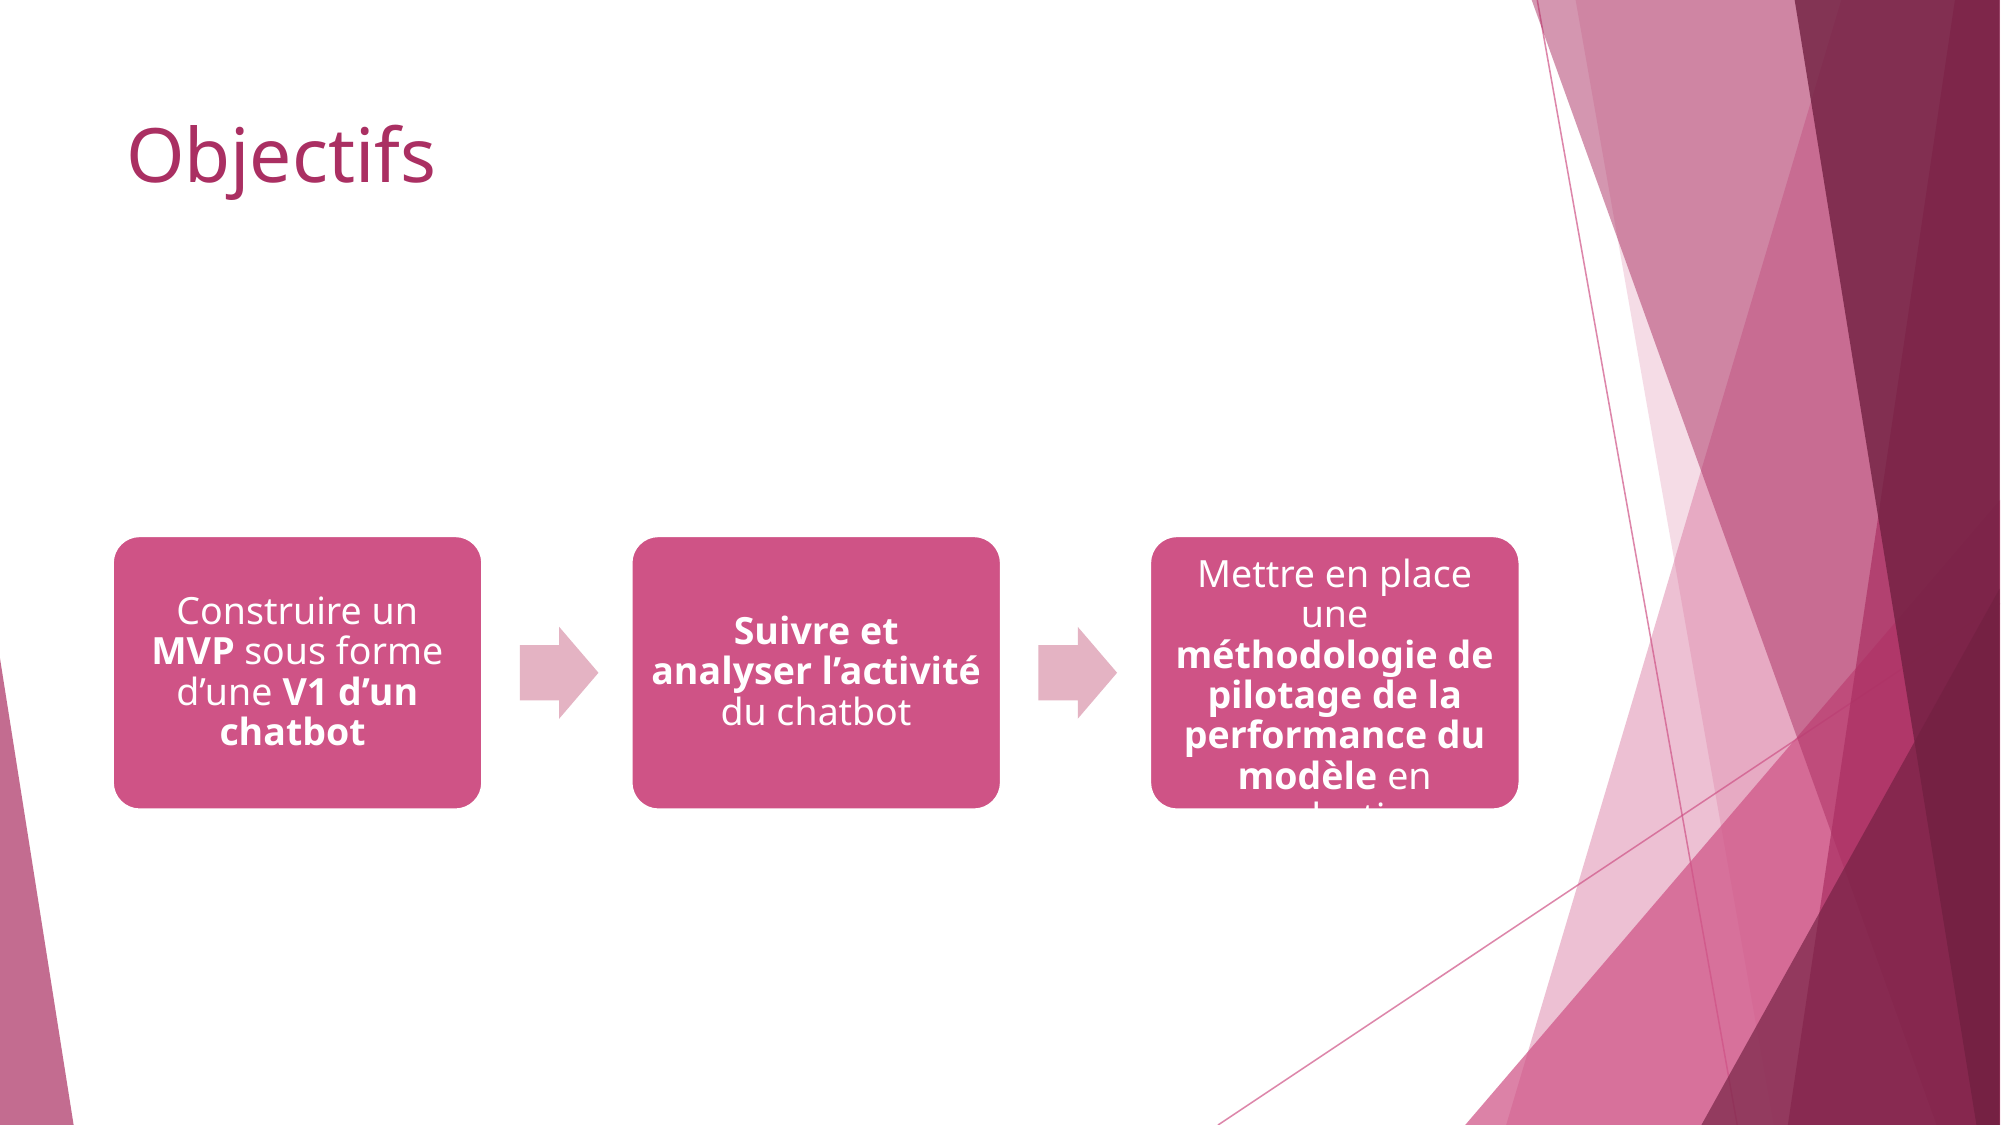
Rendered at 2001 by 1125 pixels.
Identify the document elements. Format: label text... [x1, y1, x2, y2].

text_box Mettre en place une méthodologie de pilotage de la performance du modèle en production [1149, 535, 1521, 811]
text_box [1038, 626, 1118, 719]
text_box Suivre et analyser l’activité du chatbot [630, 535, 1002, 811]
text_box [519, 626, 599, 719]
title Objectifs [111, 99, 1522, 317]
text_box Construire un MVP sous forme d’une V1 d’un chatbot [112, 535, 483, 811]
